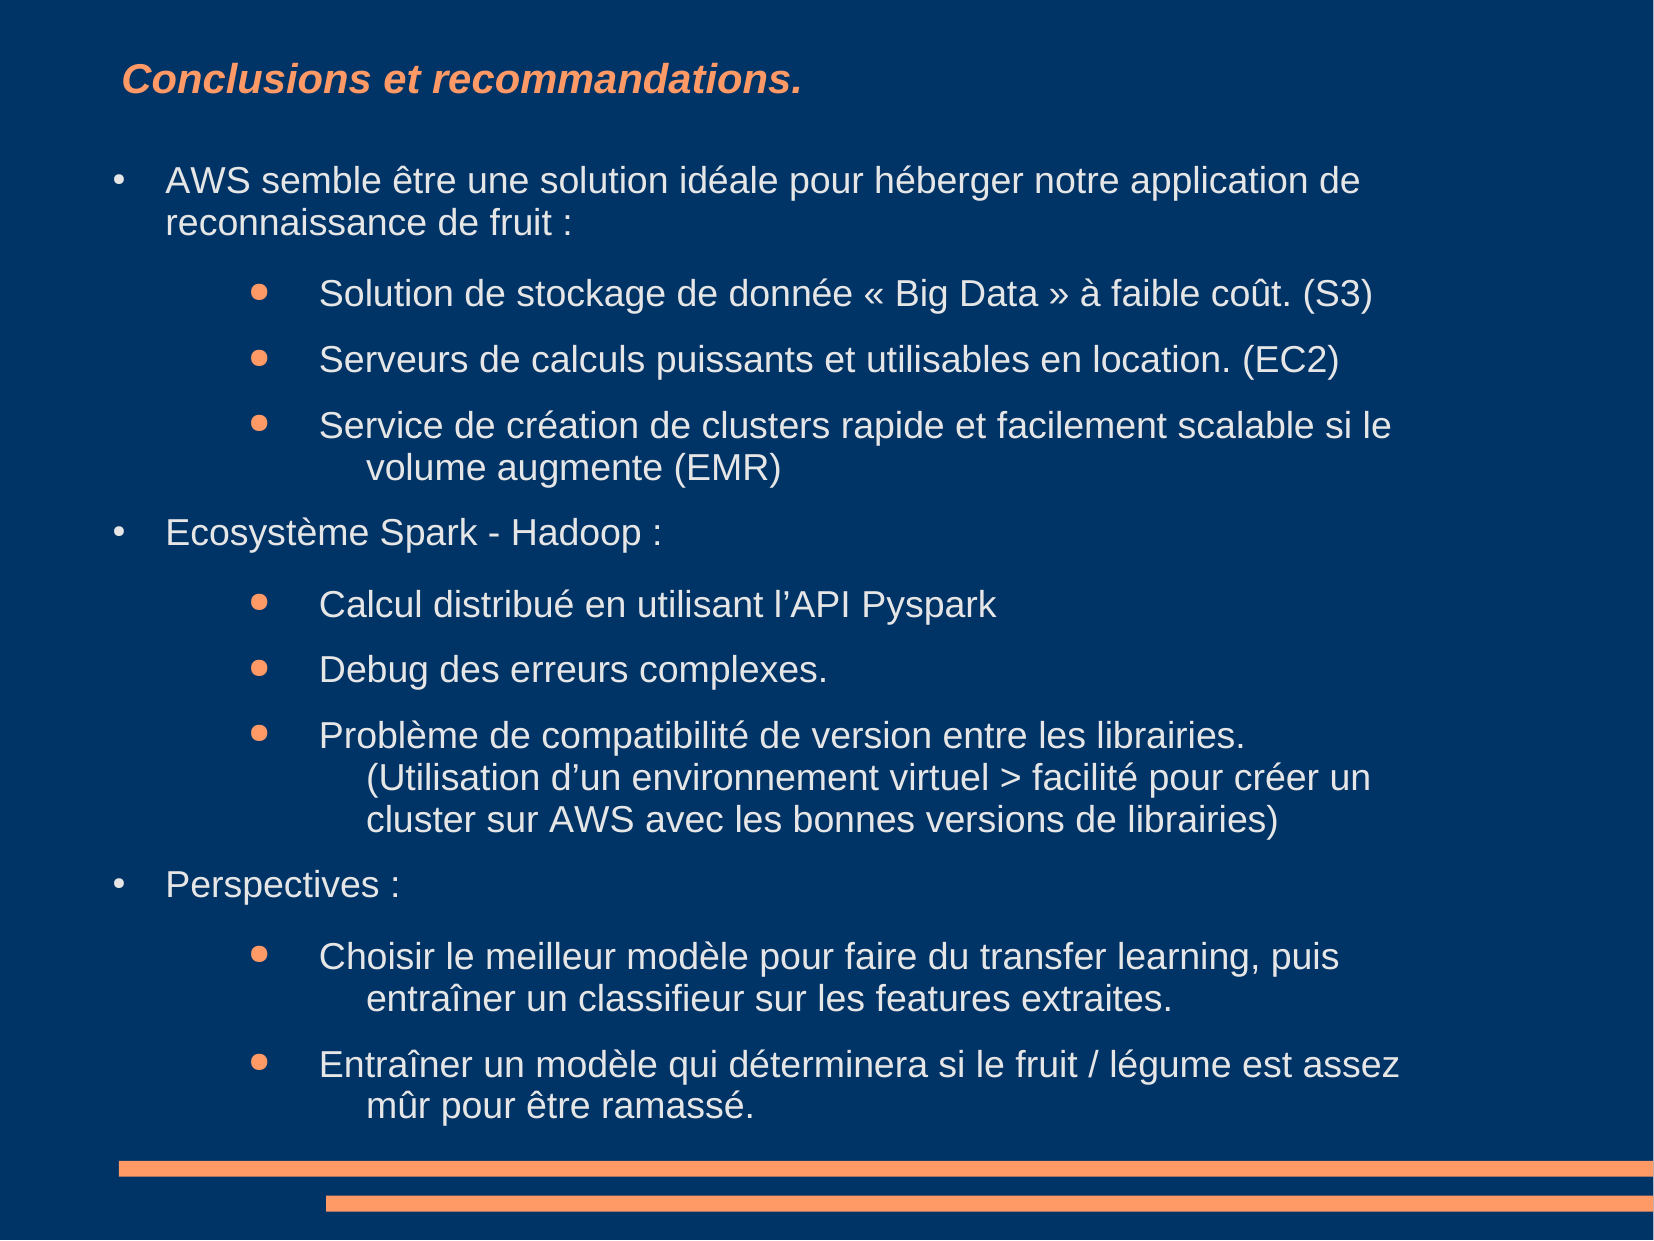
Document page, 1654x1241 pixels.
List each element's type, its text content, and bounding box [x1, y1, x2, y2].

title Conclusions et recommandations. [121, 4, 1534, 154]
list AWS semble être une solution idéale pour héberger notre application de reconnaissance de fruit : Solution de stockage de donnée « Big Data » à faible coût. (S3) Serveurs de calculs puissants et utilisables en location. (EC2) Service de création de clusters rapide et facilement scalable si le volume augmente (EMR) Ecosystème Spark - Hadoop : Calcul distribué en utilisant l’API Pyspark Debug des erreurs complexes. Problème de compatibilité de version entre les librairies. (Utilisation d’un environnement virtuel > facilité pour créer un cluster sur AWS avec les bonnes versions de librairies) Perspectives : Choisir le meilleur modèle pour faire du transfer learning, puis entraîner un classifieur sur les features extraites. Entraîner un modèle qui déterminera si le fruit / légume est assez mûr pour être ramassé. [94, 159, 1430, 1241]
